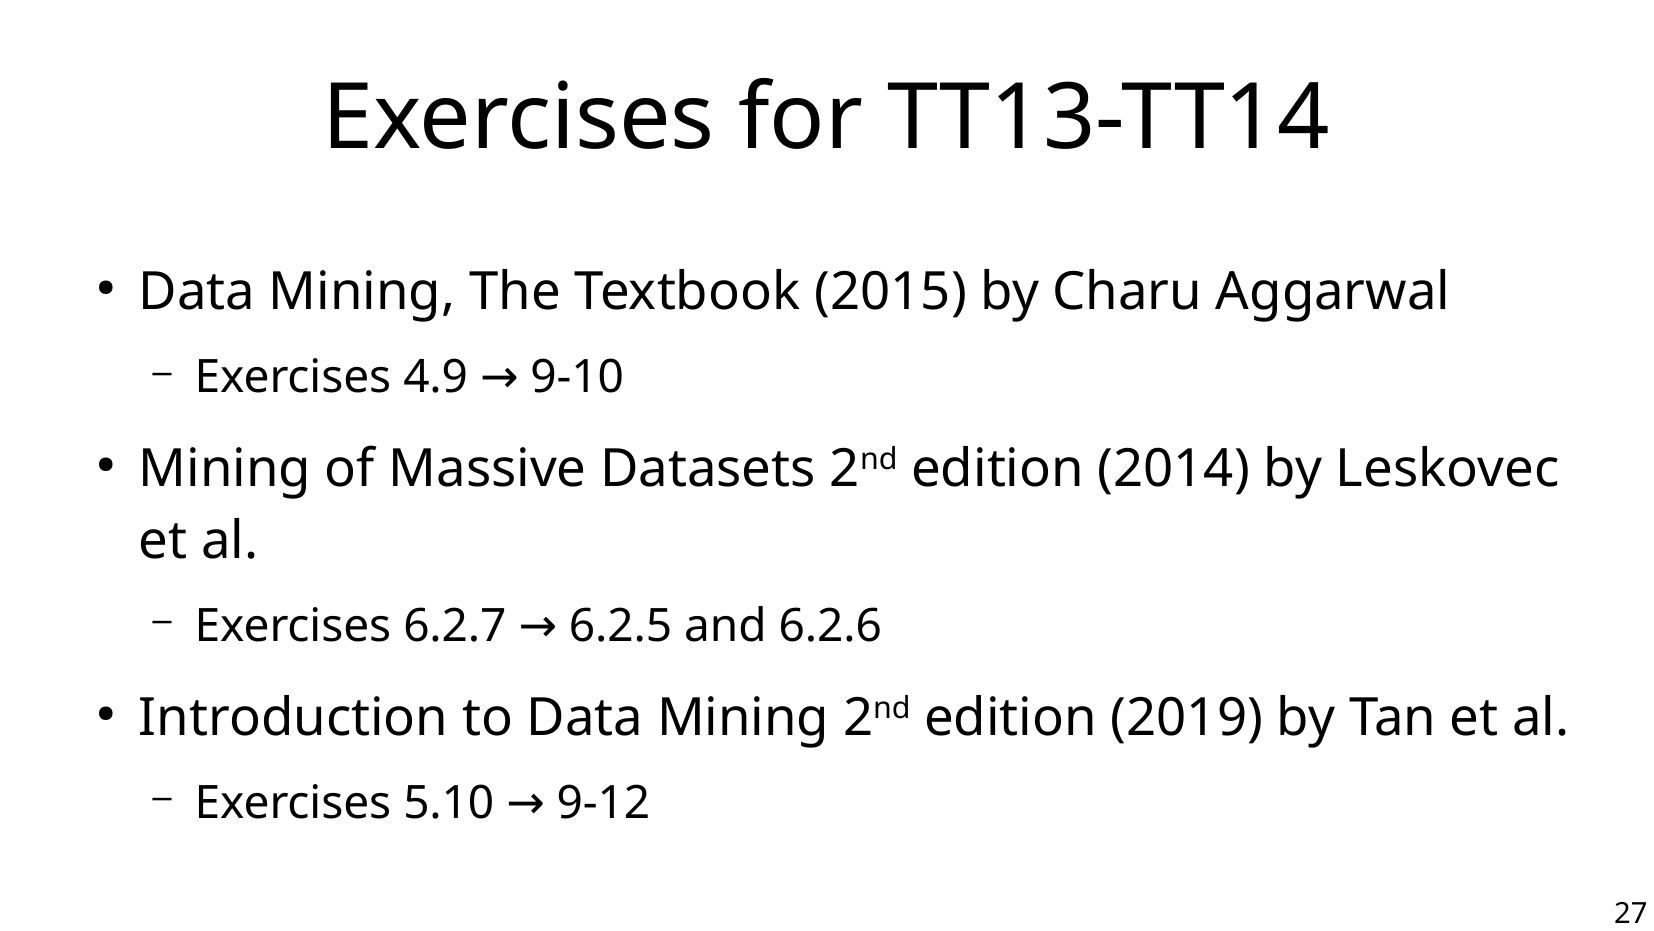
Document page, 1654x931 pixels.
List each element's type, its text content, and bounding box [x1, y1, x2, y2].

list Data Mining, The Textbook (2015) by Charu Aggarwal Exercises 4.9 → 9-10 Mining of Massive Datasets 2nd edition (2014) by Leskovec et al. Exercises 6.2.7 → 6.2.5 and 6.2.6 Introduction to Data Mining 2nd edition (2019) by Tan et al. Exercises 5.10 → 9-12 [82, 253, 1571, 859]
title Exercises for TT13-TT14 [82, 1, 1571, 226]
